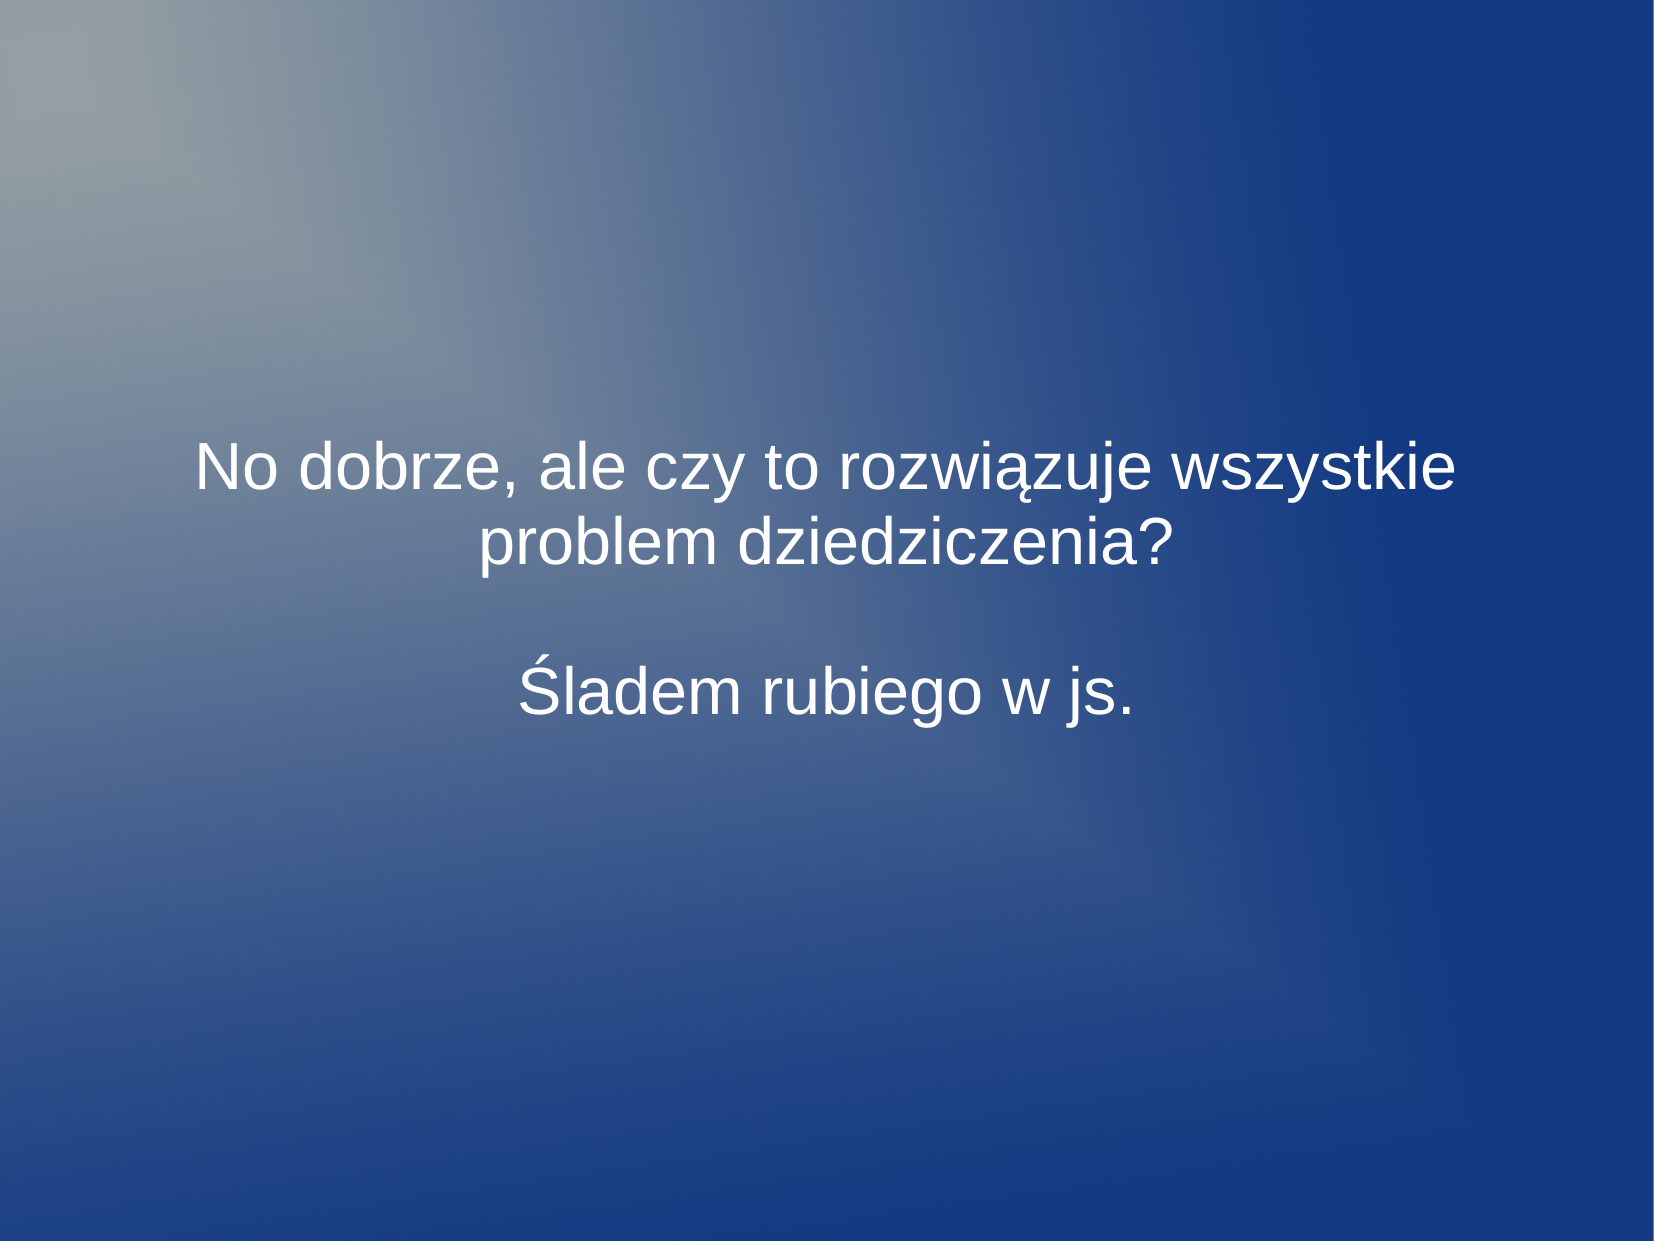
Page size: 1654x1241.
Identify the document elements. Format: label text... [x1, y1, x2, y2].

subtitle No dobrze, ale czy to rozwiązuje wszystkie problem dziedziczenia? Śladem rubiego w js. [82, 49, 1571, 1109]
picture [0, 0, 1654, 1241]
